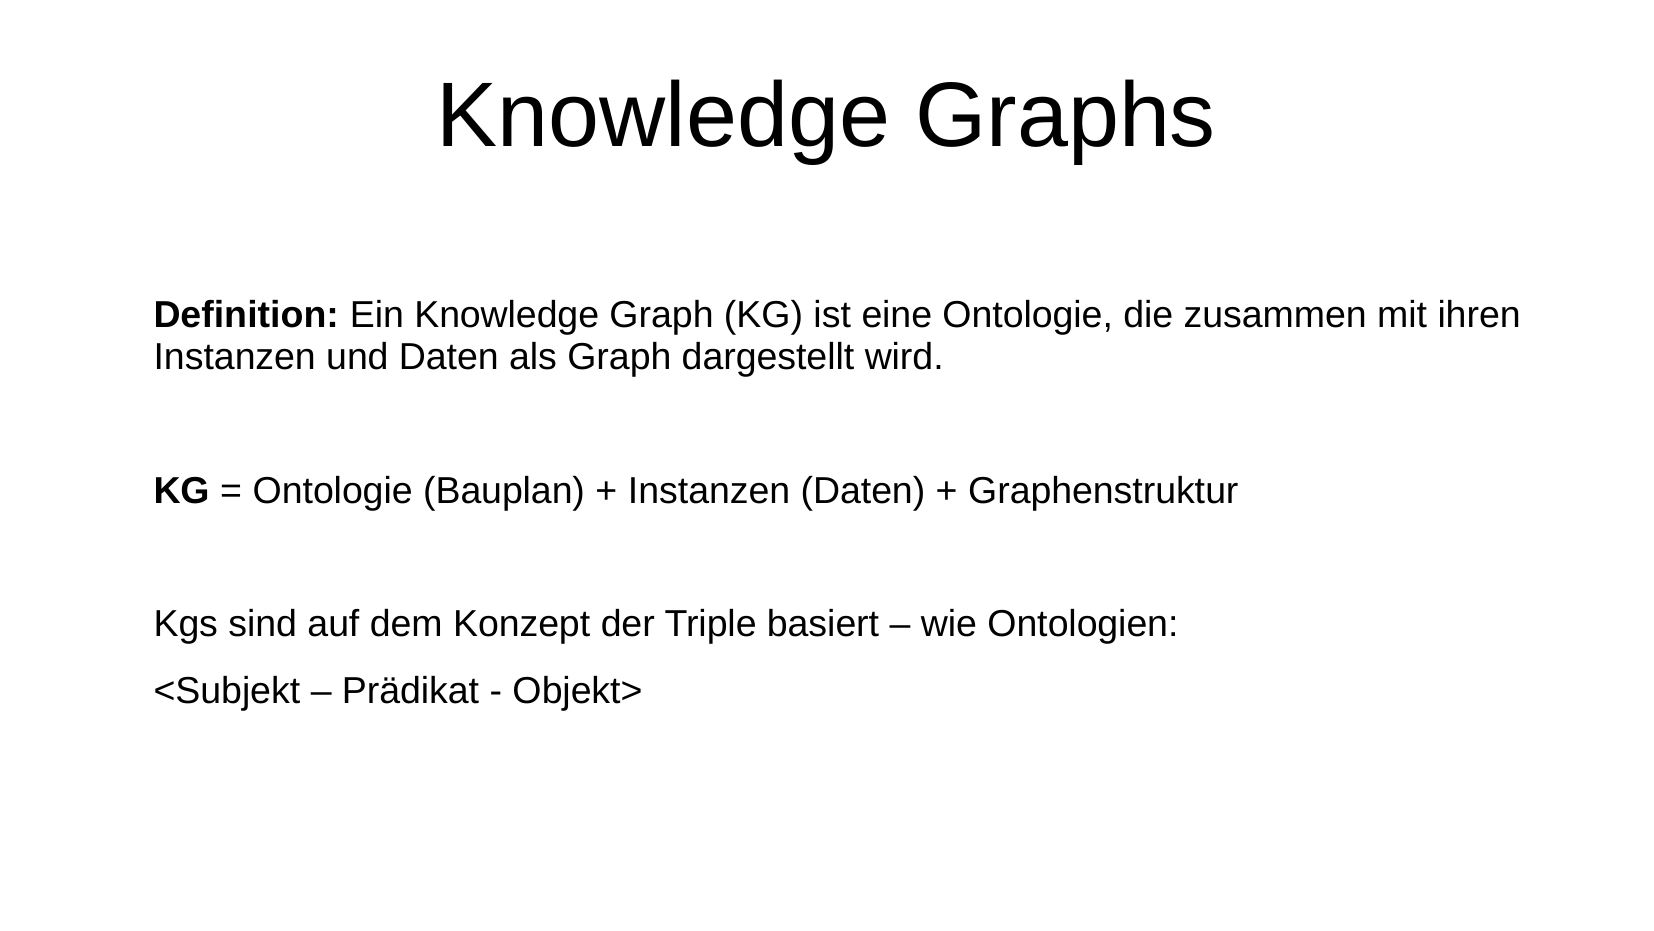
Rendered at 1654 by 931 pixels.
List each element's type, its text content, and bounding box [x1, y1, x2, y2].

title Knowledge Graphs [82, 37, 1571, 193]
list Definition: Ein Knowledge Graph (KG) ist eine Ontologie, die zusammen mit ihren Instanzen und Daten als Graph dargestellt wird. KG = Ontologie (Bauplan) + Instanzen (Daten) + Graphenstruktur Kgs sind auf dem Konzept der Triple basiert – wie Ontologien: <Subjekt – Prädikat - Objekt> [82, 227, 1571, 767]
